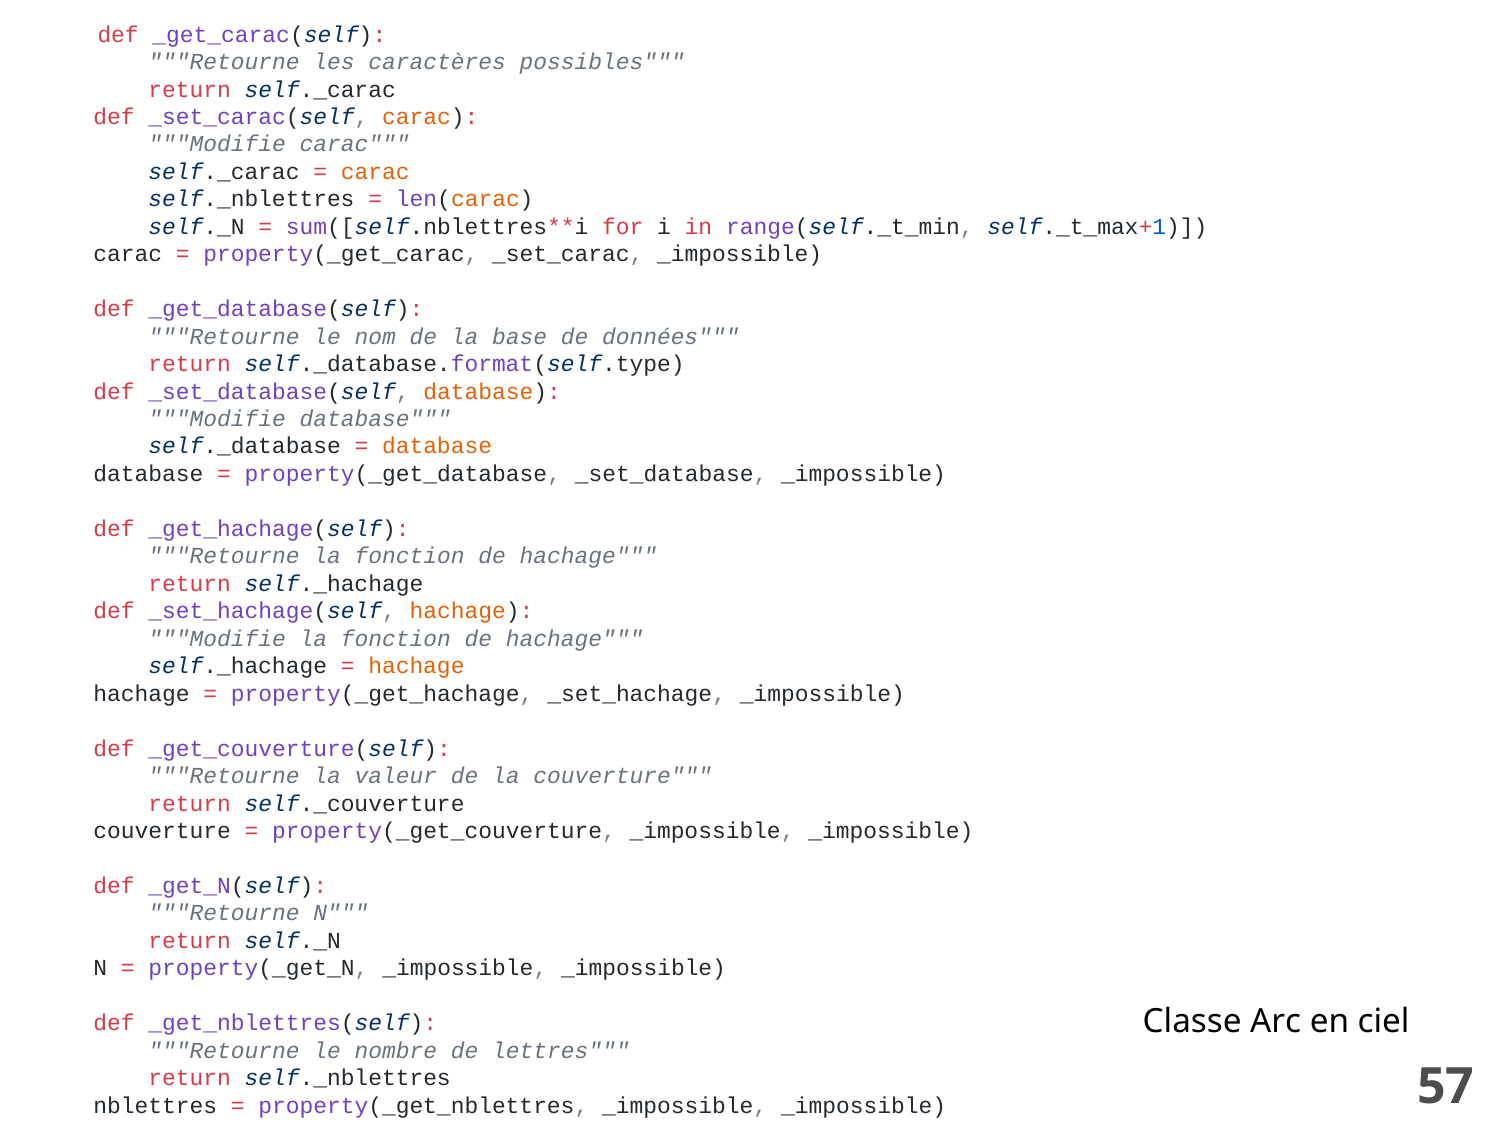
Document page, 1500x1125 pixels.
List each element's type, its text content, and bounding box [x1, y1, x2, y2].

text_box <numéro> [1447, 1054, 1500, 1109]
text_box Classe Arc en ciel [1127, 992, 1447, 1125]
text_box def _get_carac(self): """Retourne les caractères possibles""" return self._carac def _set_carac(self, carac): """Modifie carac""" self._carac = carac self._nblettres = len(carac) self._N = sum([self.nblettres**i for i in range(self._t_min, self._t_max+1)]) carac = property(_get_carac, _set_carac, _impossible) def _get_database(self): """Retourne le nom de la base de données""" return self._database.format(self.type) def _set_database(self, database): """Modifie database""" self._database = database database = property(_get_database, _set_database, _impossible) def _get_hachage(self): """Retourne la fonction de hachage""" return self._hachage def _set_hachage(self, hachage): """Modifie la fonction de hachage""" self._hachage = hachage hachage = property(_get_hachage, _set_hachage, _impossible) def _get_couverture(self): """Retourne la valeur de la couverture""" return self._couverture couverture = property(_get_couverture, _impossible, _impossible) def _get_N(self): """Retourne N""" return self._N N = property(_get_N, _impossible, _impossible) def _get_nblettres(self): """Retourne le nombre de lettres""" return self._nblettres nblettres = property(_get_nblettres, _impossible, _impossible) [23, 11, 1477, 1125]
